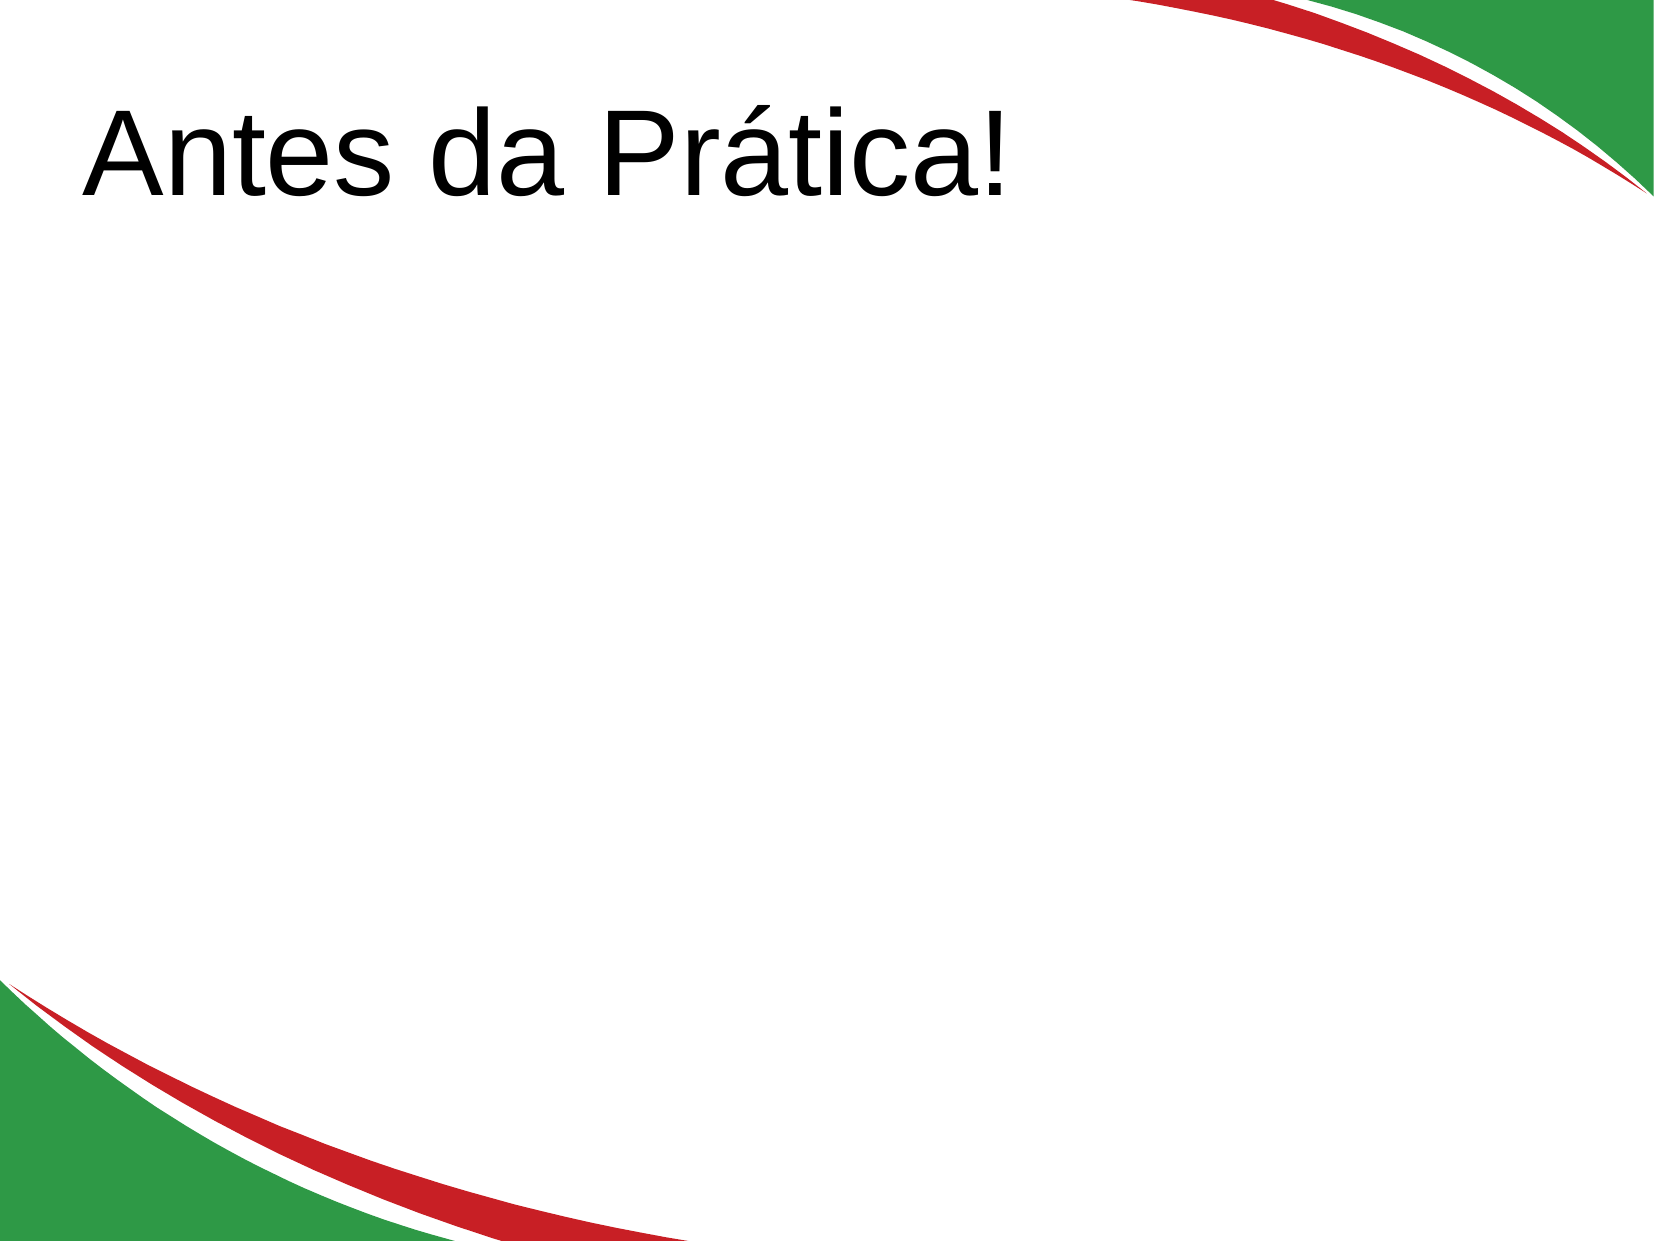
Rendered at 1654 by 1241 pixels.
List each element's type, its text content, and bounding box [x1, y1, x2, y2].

title Antes da Prática! [82, 49, 1571, 257]
